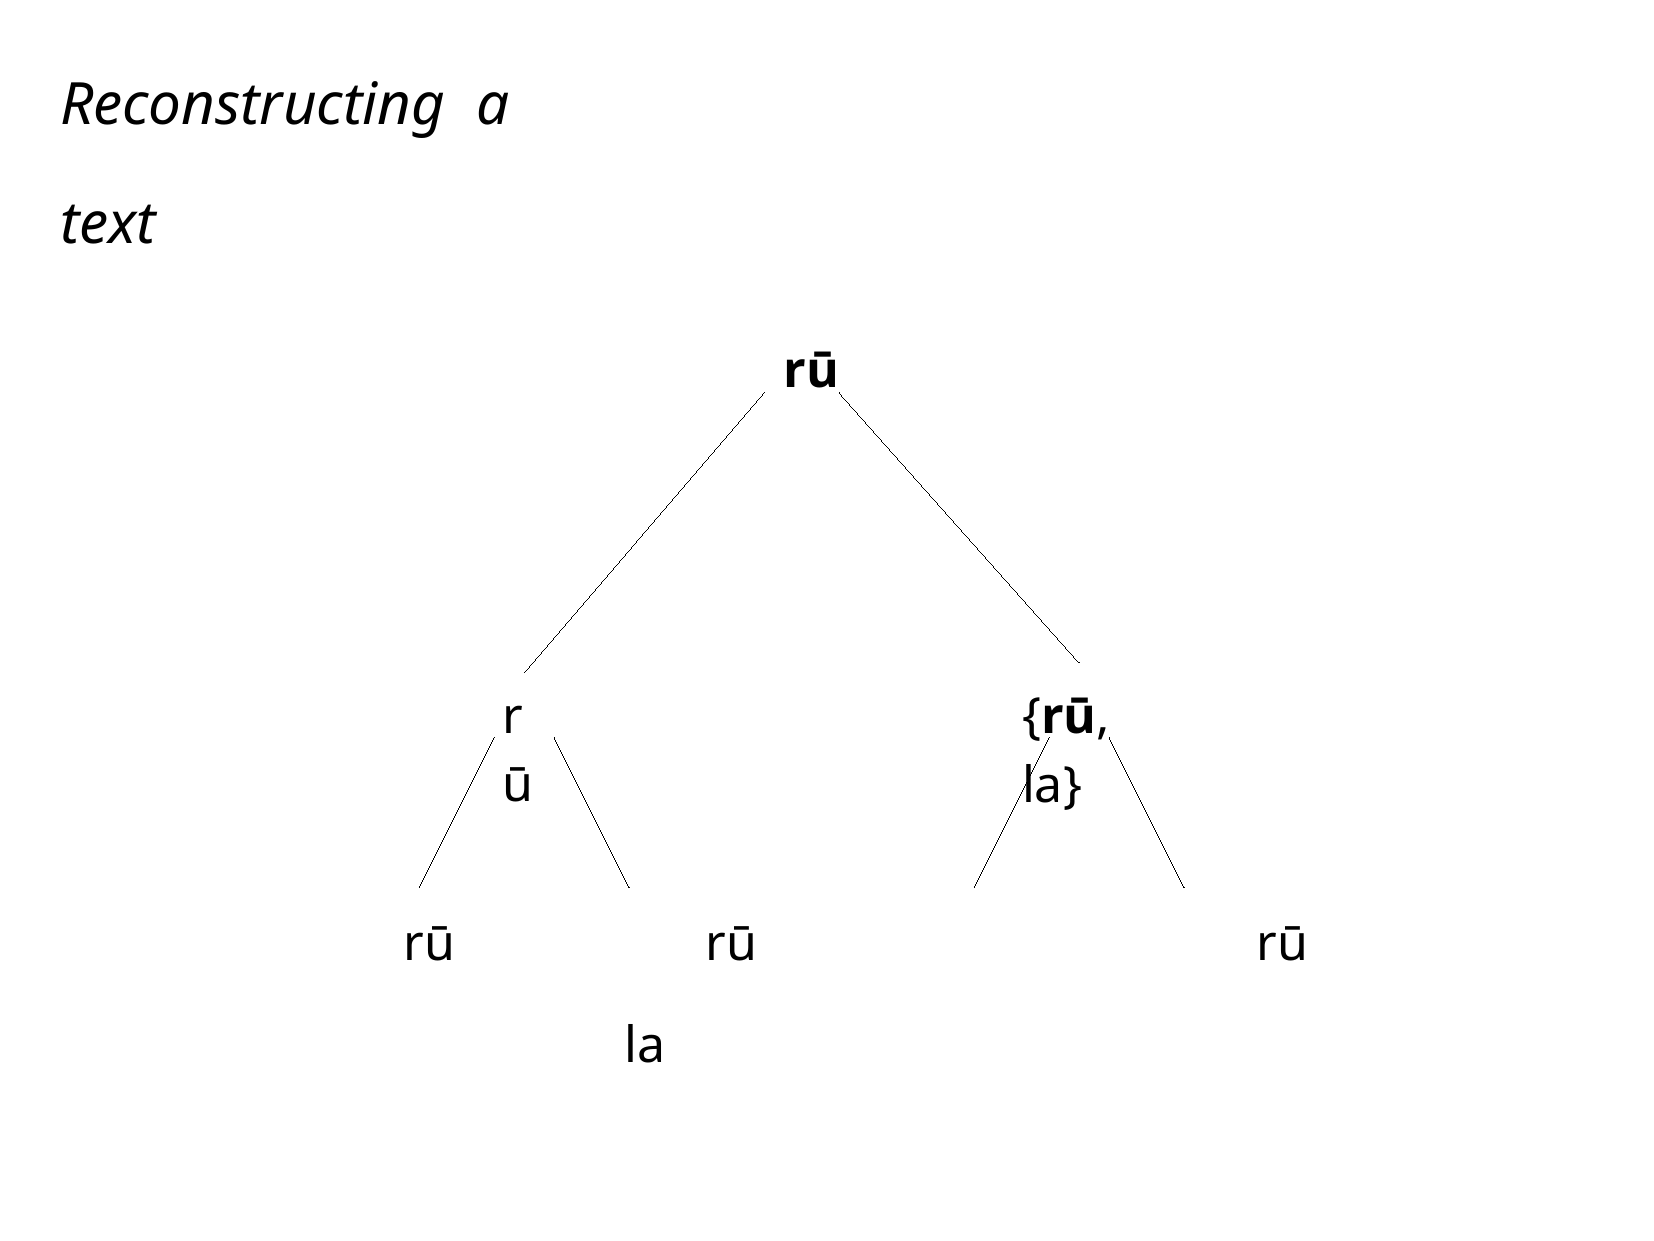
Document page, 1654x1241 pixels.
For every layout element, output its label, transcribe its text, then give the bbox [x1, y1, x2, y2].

text_box {rū, la} [1007, 672, 1173, 738]
text_box rū rū rū la [404, 872, 1350, 963]
text_box Reconstructing a text [60, 22, 511, 136]
text_box rū [488, 672, 560, 738]
text_box rū [768, 326, 871, 442]
